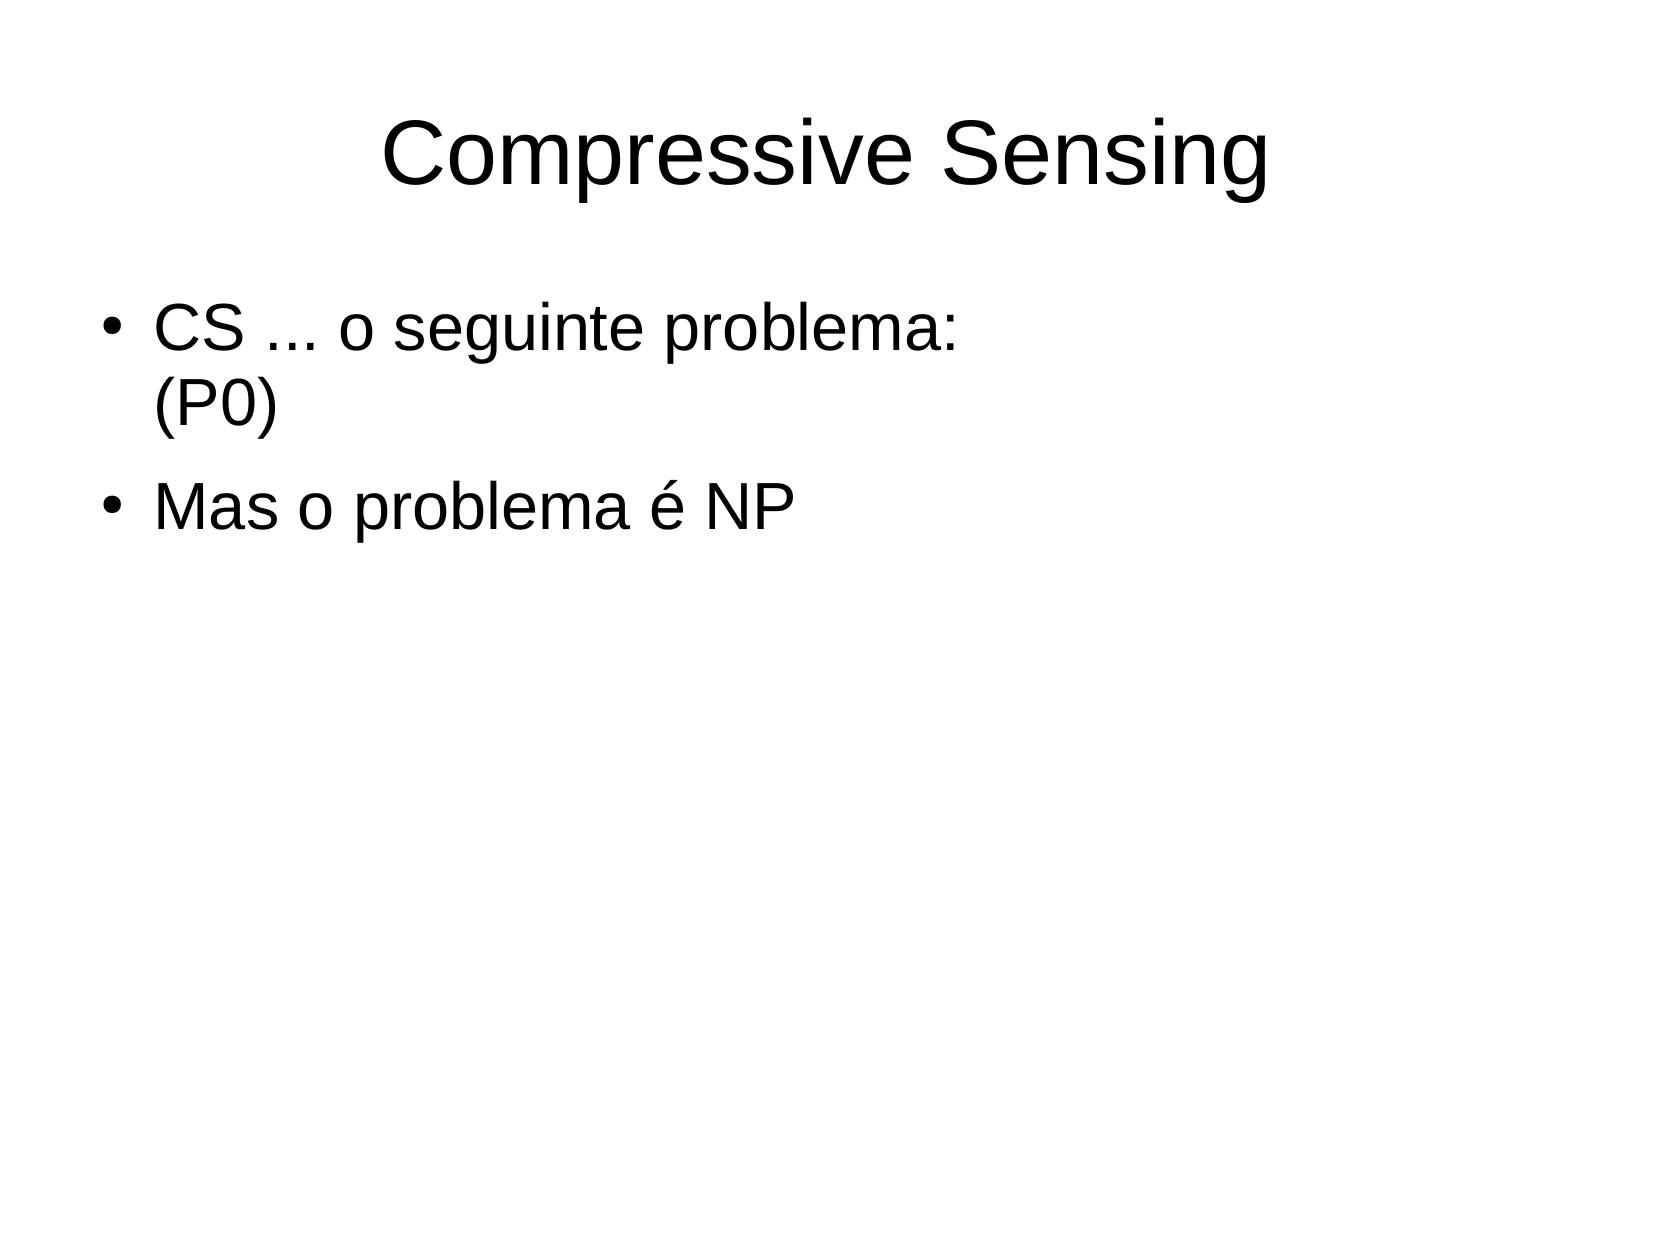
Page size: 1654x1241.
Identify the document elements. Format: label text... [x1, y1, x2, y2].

list CS ... o seguinte problema: (P0) Mas o problema é NP [82, 290, 1571, 1109]
title Compressive Sensing [82, 49, 1571, 257]
